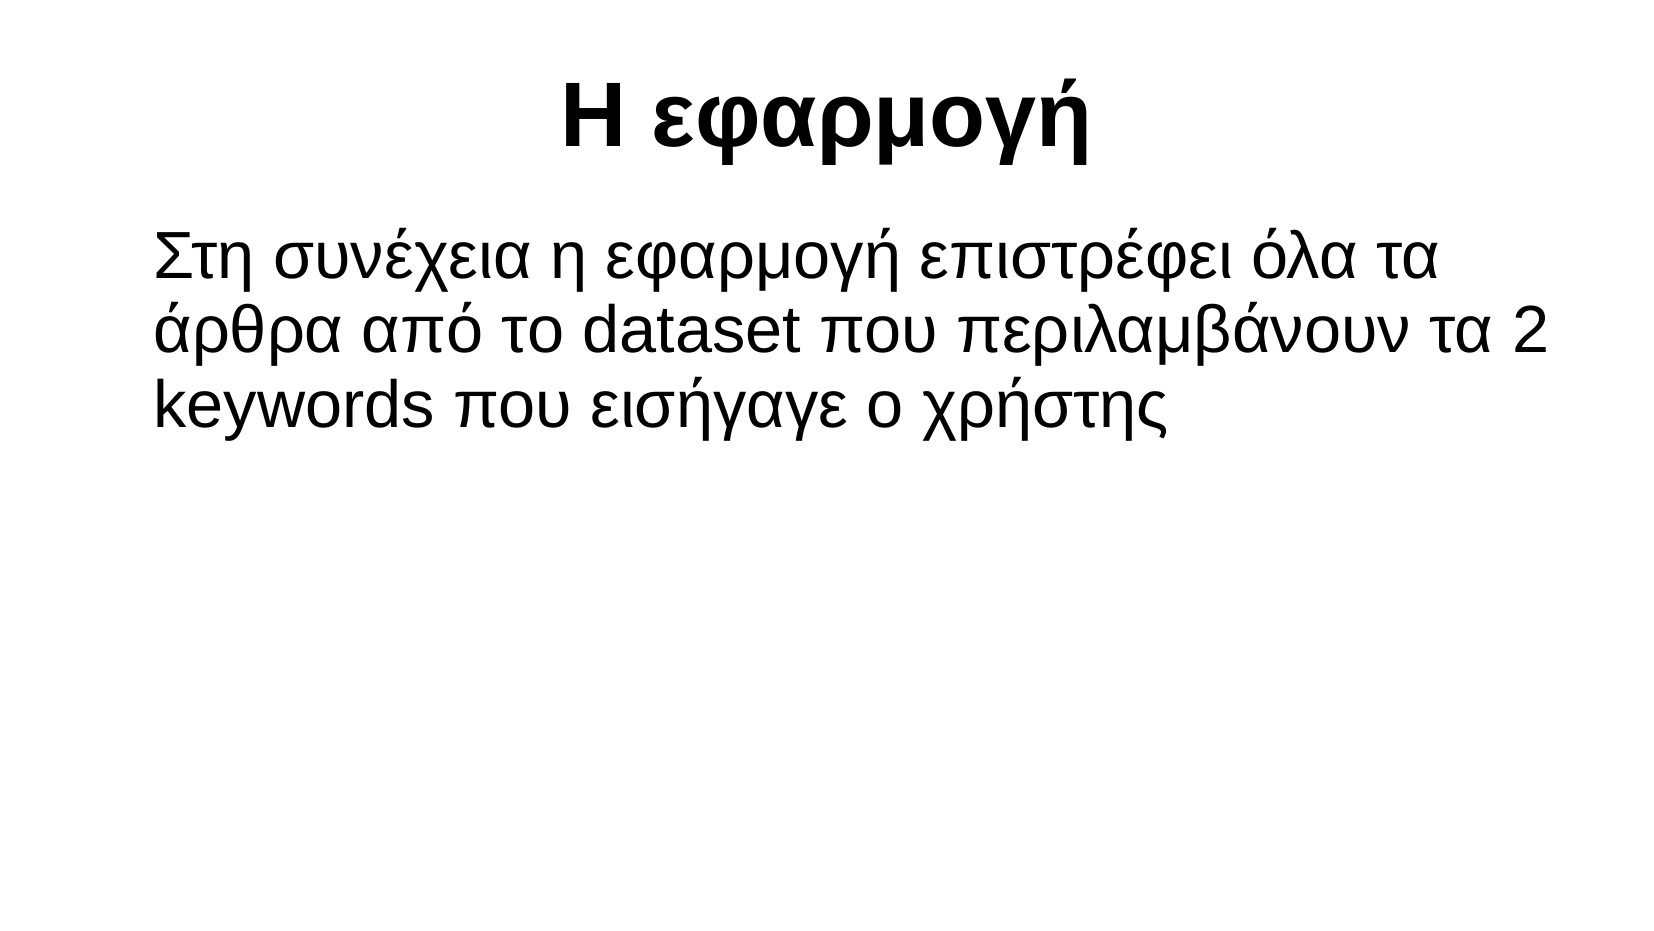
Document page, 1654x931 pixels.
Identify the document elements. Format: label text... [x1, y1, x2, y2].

title Η εφαρμογή [82, 37, 1571, 193]
list Στη συνέχεια η εφαρμογή επιστρέφει όλα τα άρθρα από το dataset που περιλαμβάνουν τα 2 keywords που εισήγαγε ο χρήστης [82, 217, 1571, 541]
